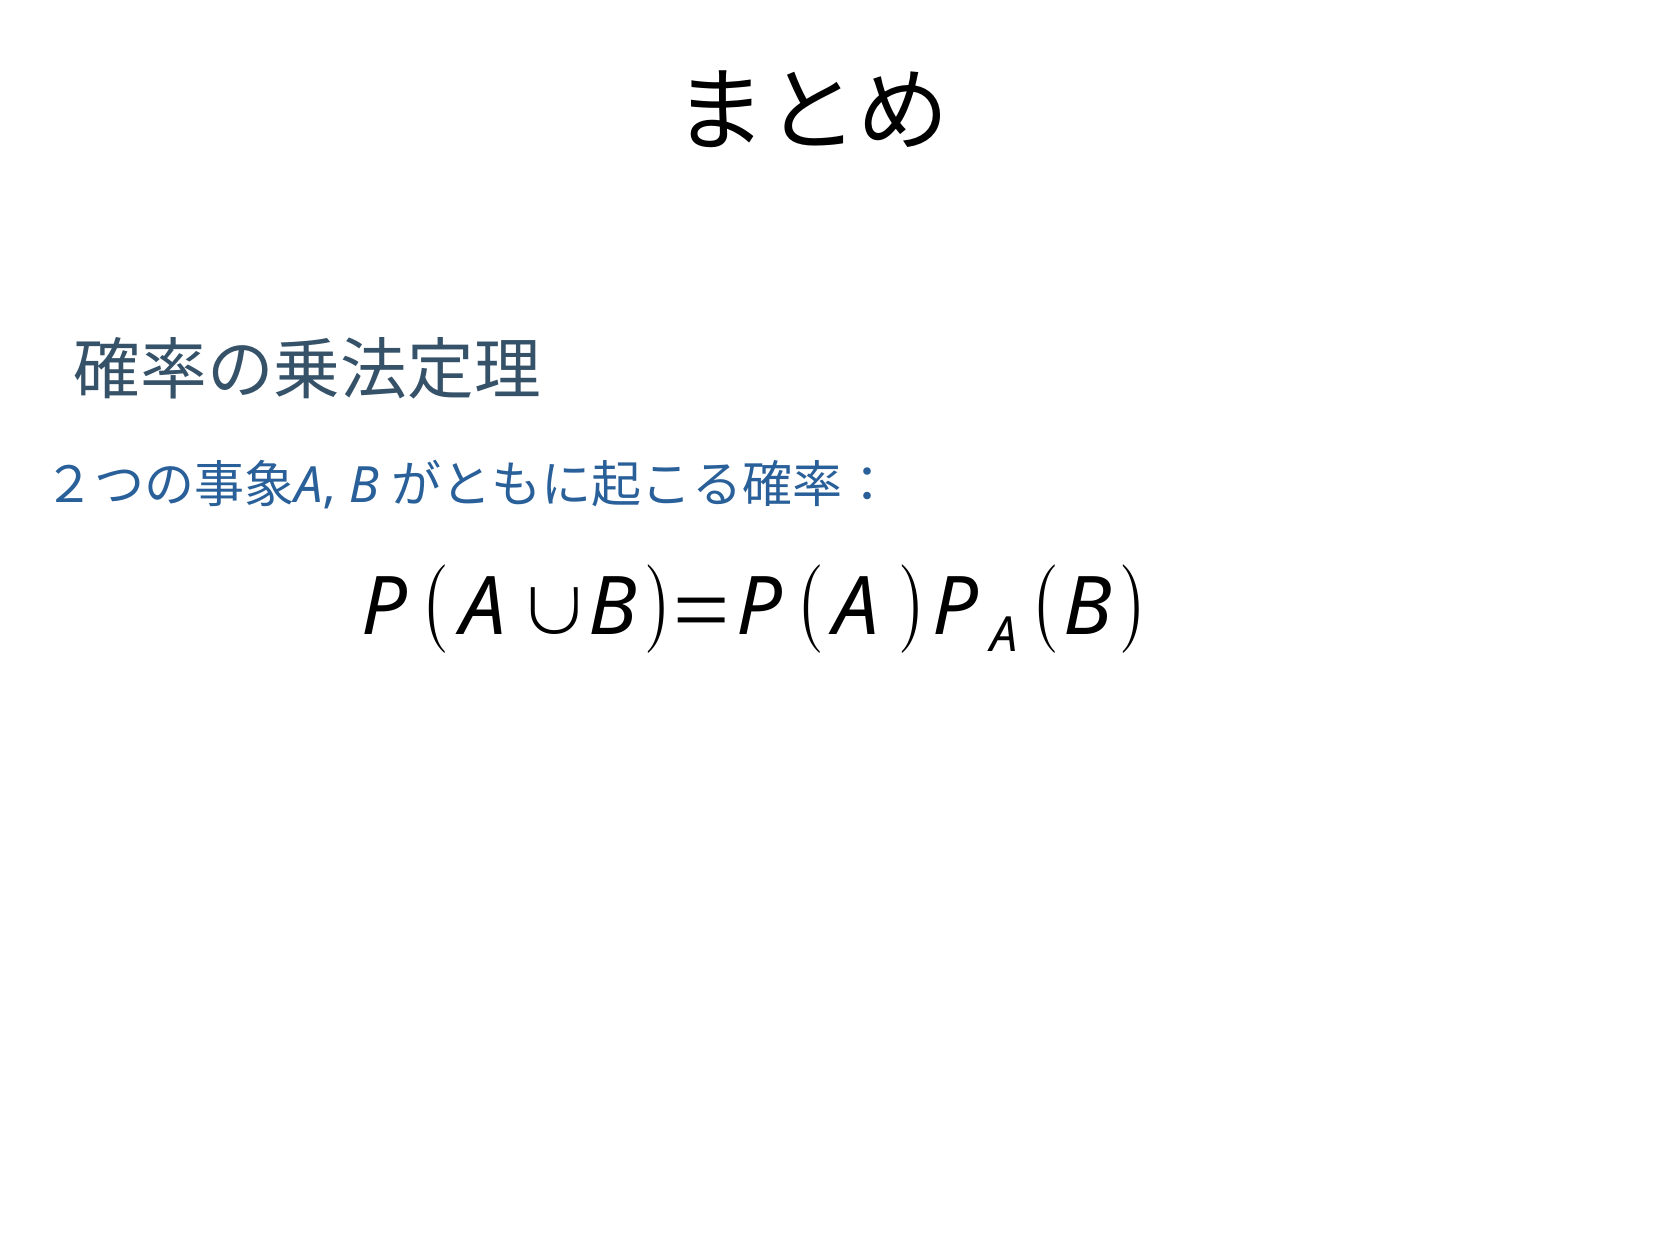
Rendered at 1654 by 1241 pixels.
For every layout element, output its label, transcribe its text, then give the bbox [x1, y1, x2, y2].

chart [355, 561, 1152, 661]
text_box 確率の乗法定理 [59, 308, 1625, 420]
title まとめ [29, 29, 1595, 178]
text_box ２つの事象A, B がともに起こる確率： [29, 437, 1595, 525]
